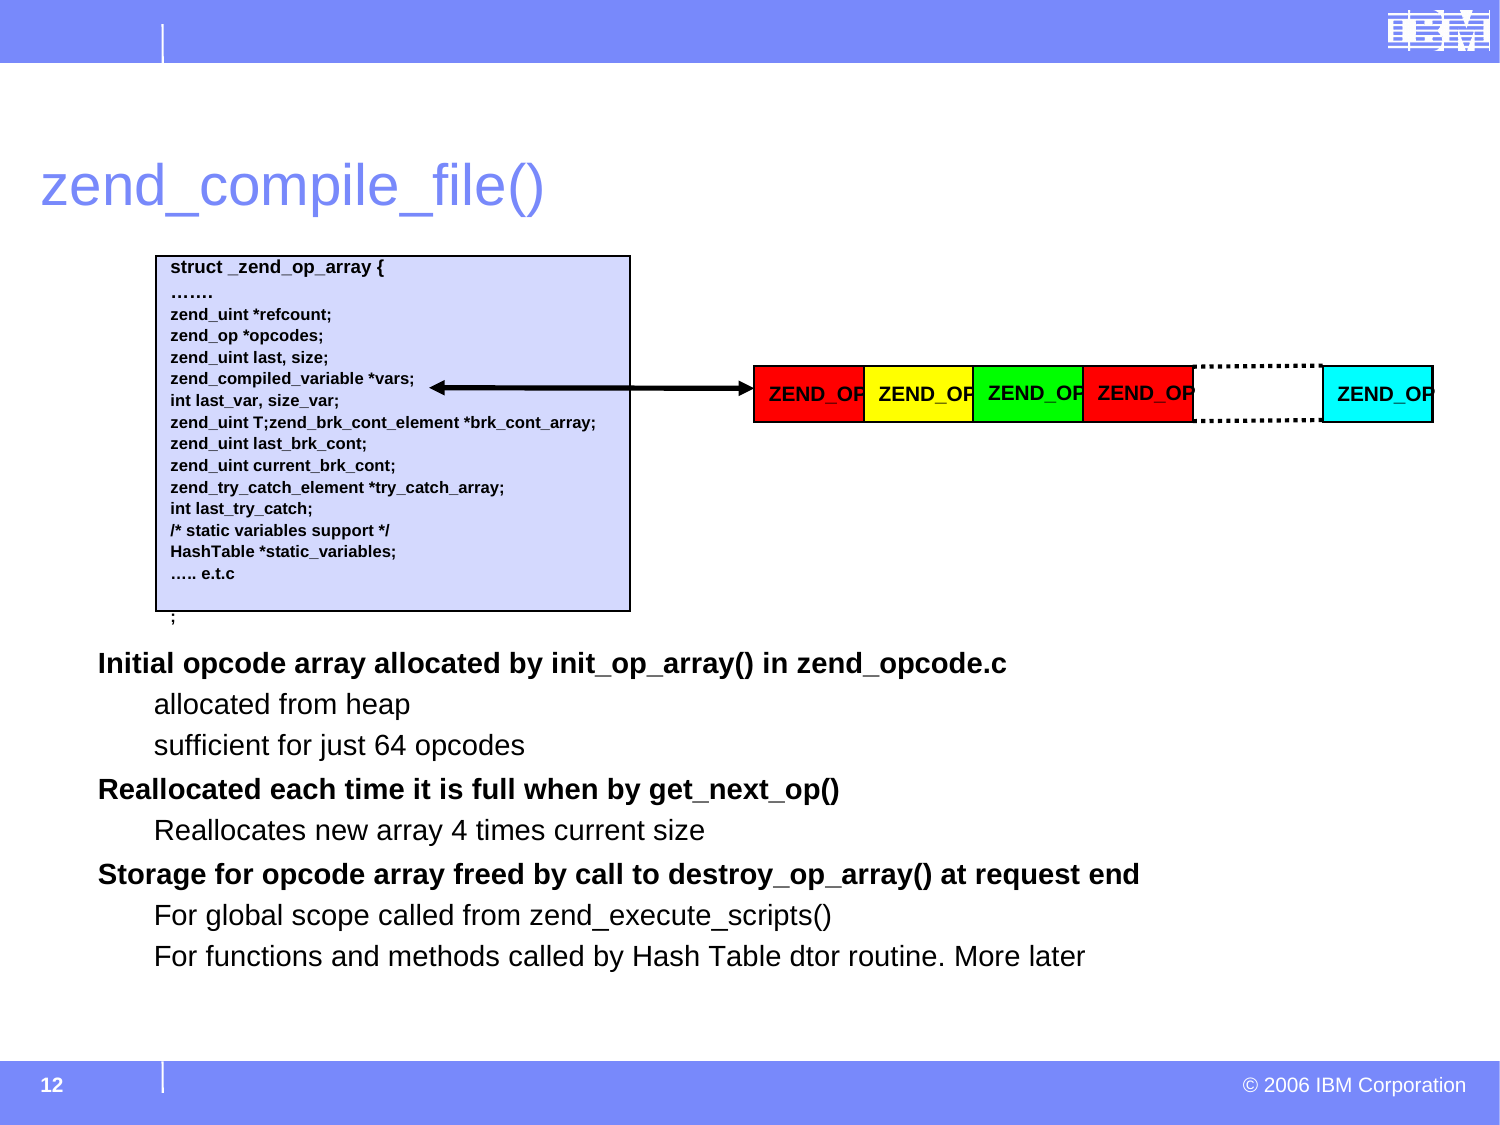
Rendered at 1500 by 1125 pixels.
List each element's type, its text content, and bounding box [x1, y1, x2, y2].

text_box ZEND_OP [754, 366, 863, 423]
text_box ZEND_OP [1083, 365, 1193, 422]
title zend_compile_file()‏ [25, 123, 1378, 225]
text_box ZEND_OP [1322, 366, 1433, 423]
text_box ZEND_OP [973, 365, 1083, 422]
text_box struct _zend_op_array { ……. zend_uint *refcount; zend_op *opcodes; zend_uint last, size; zend_compiled_variable *vars; int last_var, size_var; zend_uint T;zend_brk_cont_element *brk_cont_array; zend_uint last_brk_cont; zend_uint current_brk_cont; zend_try_catch_element *try_catch_array; int last_try_catch; /* static variables support */ HashTable *static_variables; ….. e.t.c ; [155, 256, 630, 611]
list Initial opcode array allocated by init_op_array() in zend_opcode.c allocated from heap sufficient for just 64 opcodes Reallocated each time it is full when by get_next_op() Reallocates new array 4 times current size Storage for opcode array freed by call to destroy_op_array() at request end For global scope called from zend_execute_scripts()‏ For functions and methods called by Hash Table dtor routine. More later [82, 645, 1415, 1125]
text_box ZEND_OP [863, 366, 974, 423]
